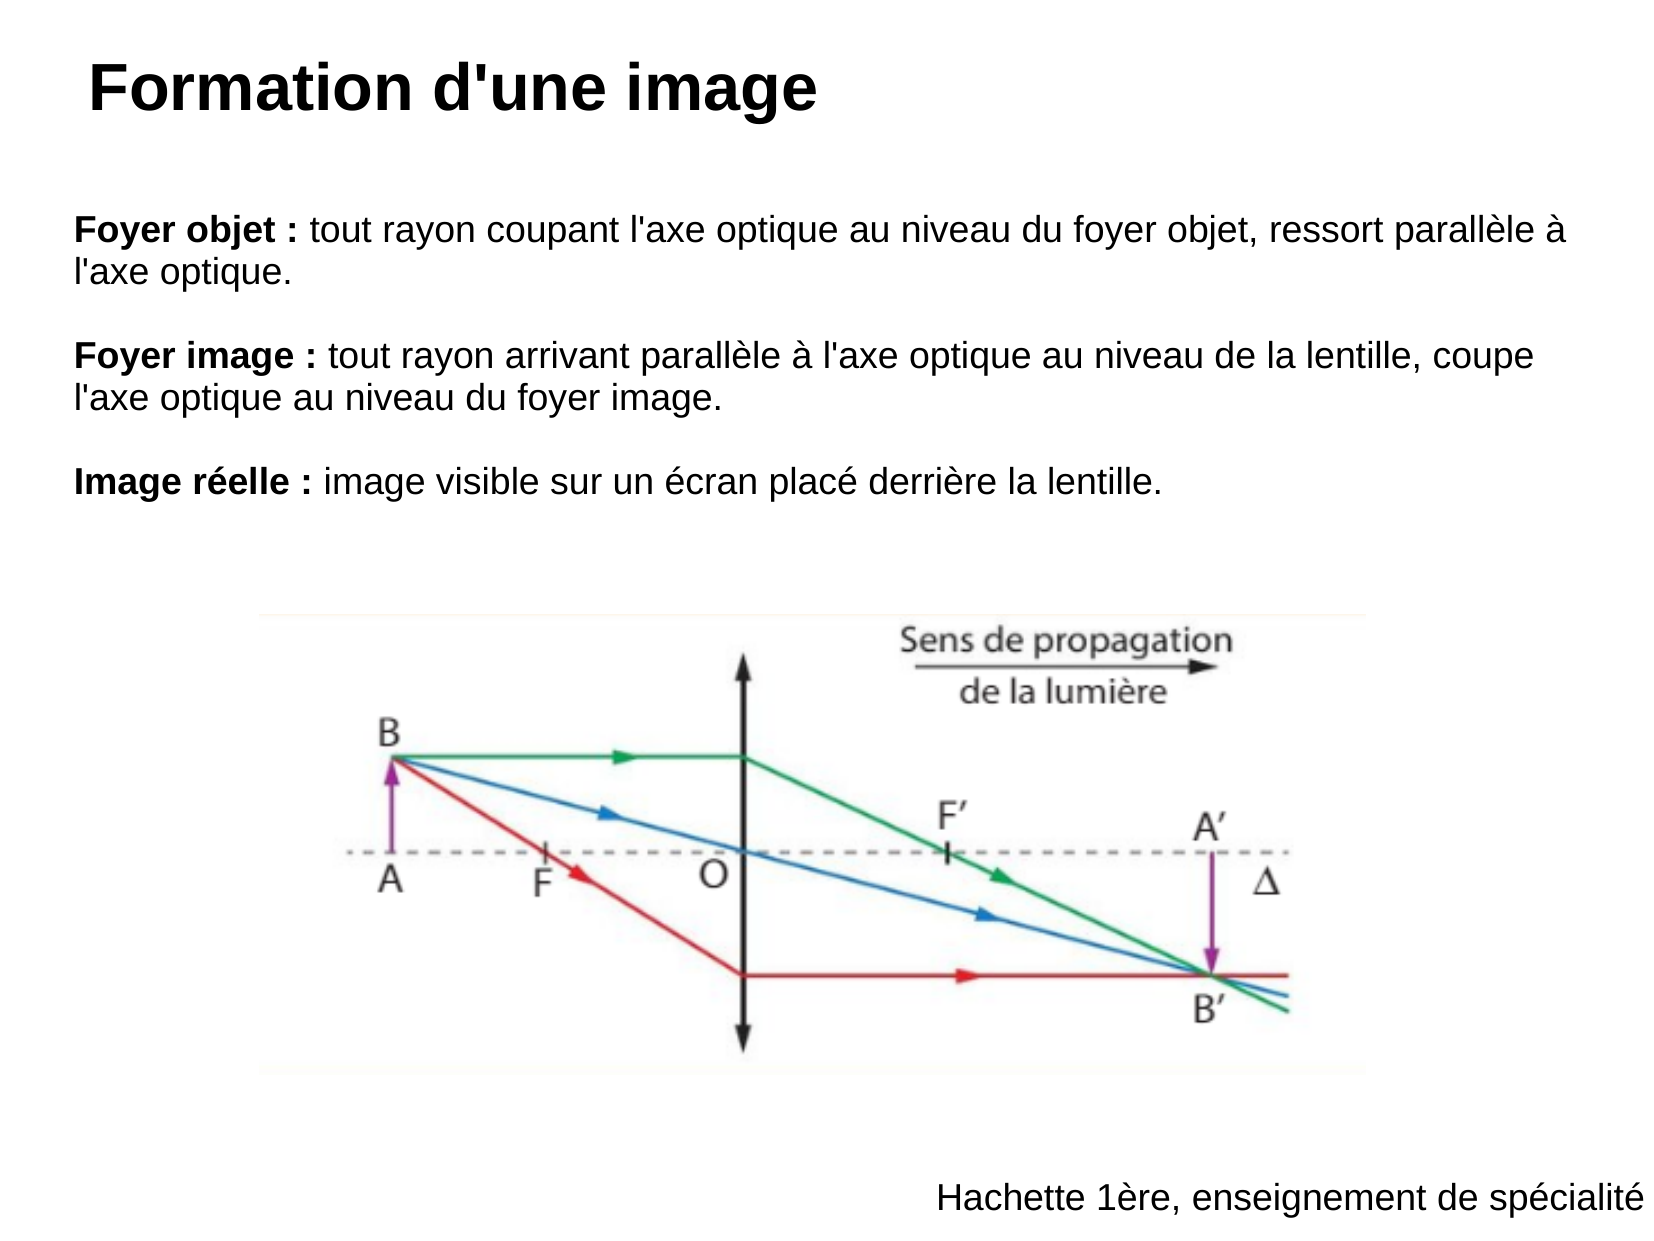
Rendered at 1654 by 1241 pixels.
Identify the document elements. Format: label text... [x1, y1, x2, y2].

text_box Formation d'une image [0, 0, 863, 132]
text_box Foyer objet : tout rayon coupant l'axe optique au niveau du foyer objet, ressort parallèle à l'axe optique. Foyer image : tout rayon arrivant parallèle à l'axe optique au niveau de la lentille, coupe l'axe optique au niveau du foyer image. Image réelle : image visible sur un écran placé derrière la lentille. [59, 200, 1583, 515]
text_box Hachette 1ère, enseignement de spécialité [921, 1169, 1654, 1227]
picture [259, 614, 1366, 1075]
